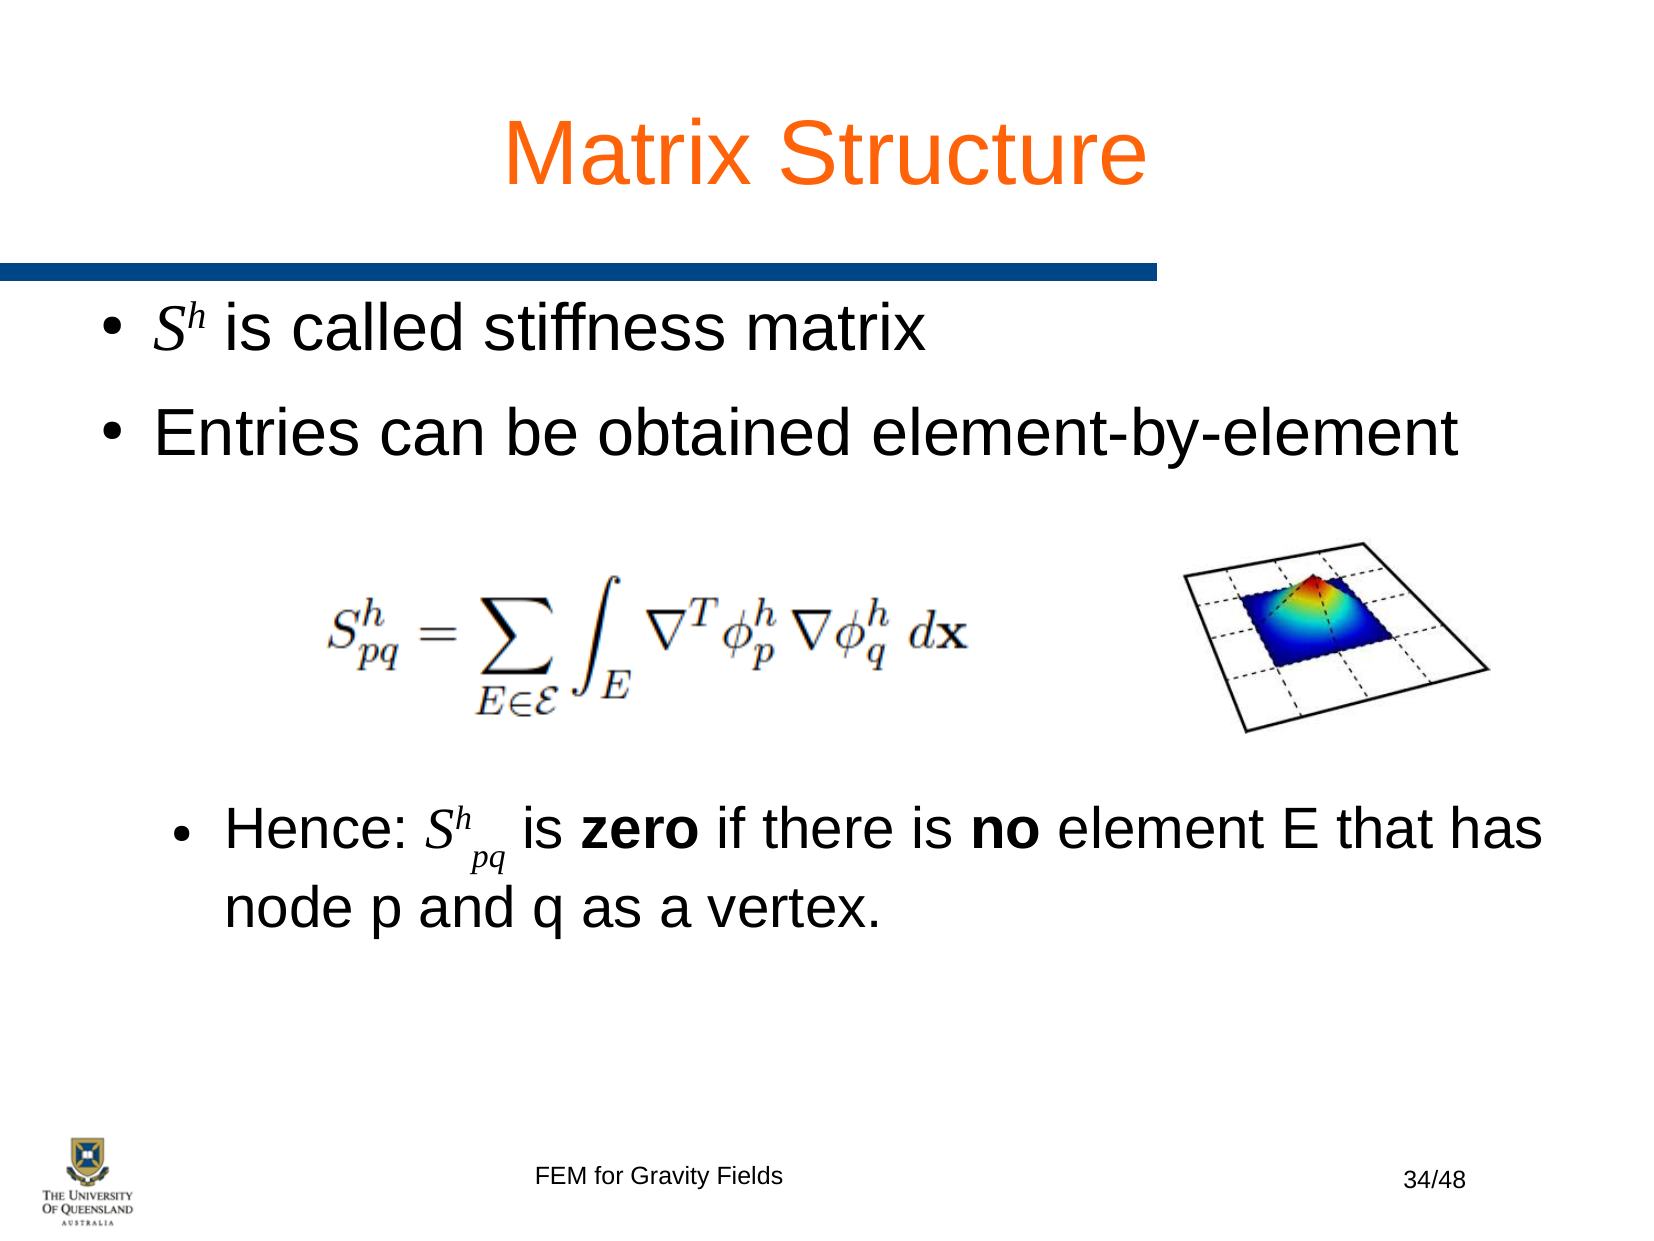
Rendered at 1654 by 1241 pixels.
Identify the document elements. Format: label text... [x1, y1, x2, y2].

picture [243, 542, 1059, 733]
list Sh is called stiffness matrix Entries can be obtained element-by-element Hence: Shpq is zero if there is no element E that has node p and q as a vertex. [82, 290, 1571, 1010]
picture [1178, 538, 1491, 734]
title Matrix Structure [82, 49, 1571, 257]
picture [35, 1133, 142, 1235]
